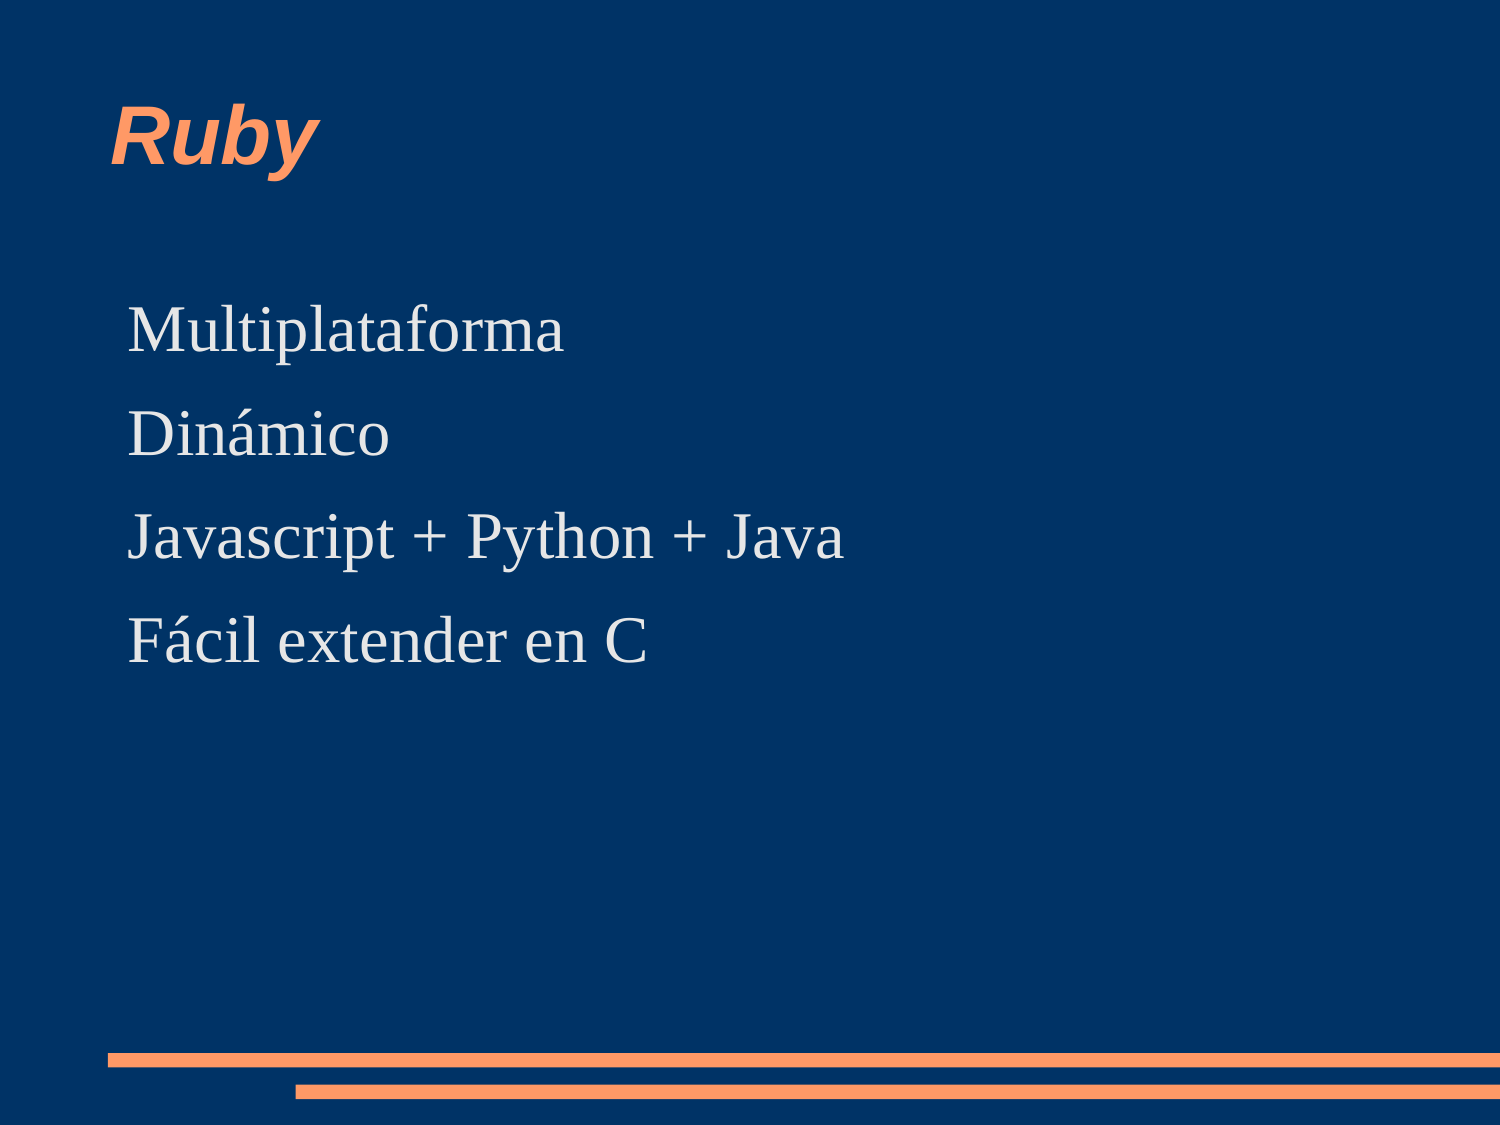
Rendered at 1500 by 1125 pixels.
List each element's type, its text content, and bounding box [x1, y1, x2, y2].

list Multiplataforma Dinámico Javascript + Python + Java Fácil extender en C [110, 292, 1416, 1027]
title Ruby [110, 41, 1392, 230]
